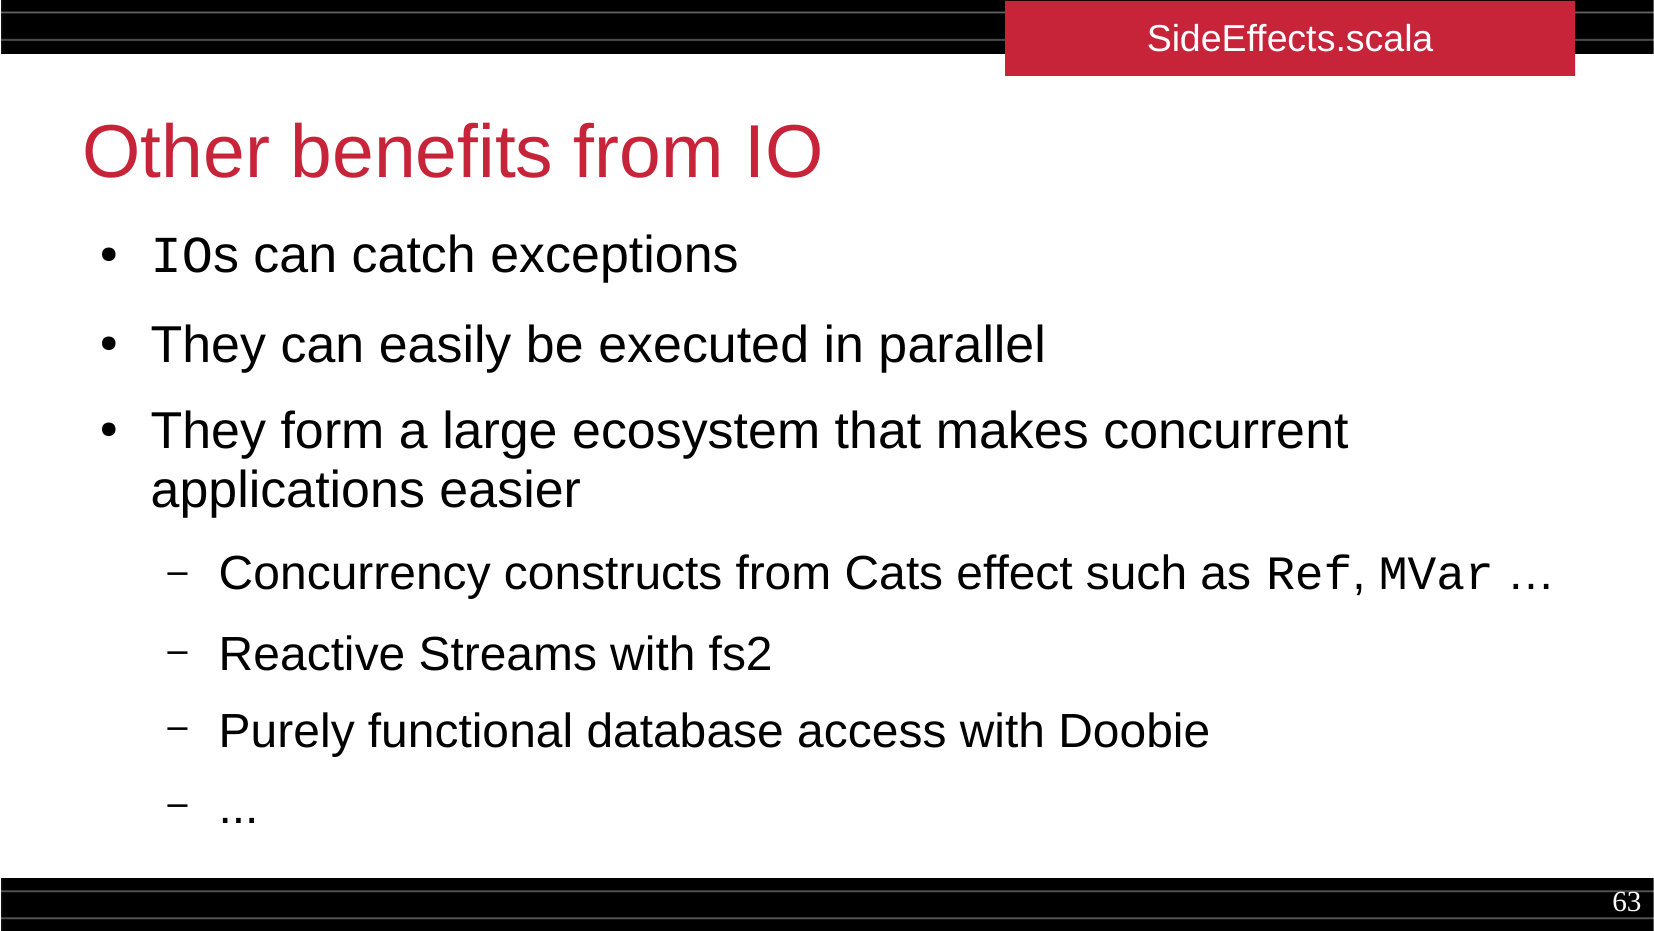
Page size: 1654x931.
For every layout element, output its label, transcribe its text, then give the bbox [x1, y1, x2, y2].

list IOs can catch exceptions They can easily be executed in parallel They form a large ecosystem that makes concurrent applications easier Concurrency constructs from Cats effect such as Ref, MVar … Reactive Streams with fs2 Purely functional database access with Doobie ... [82, 225, 1571, 856]
picture [1, 0, 1005, 54]
picture [1, 878, 1654, 931]
title Other benefits from IO [82, 92, 1571, 211]
picture [1576, 0, 1654, 54]
text_box SideEffects.scala [1005, 0, 1576, 76]
